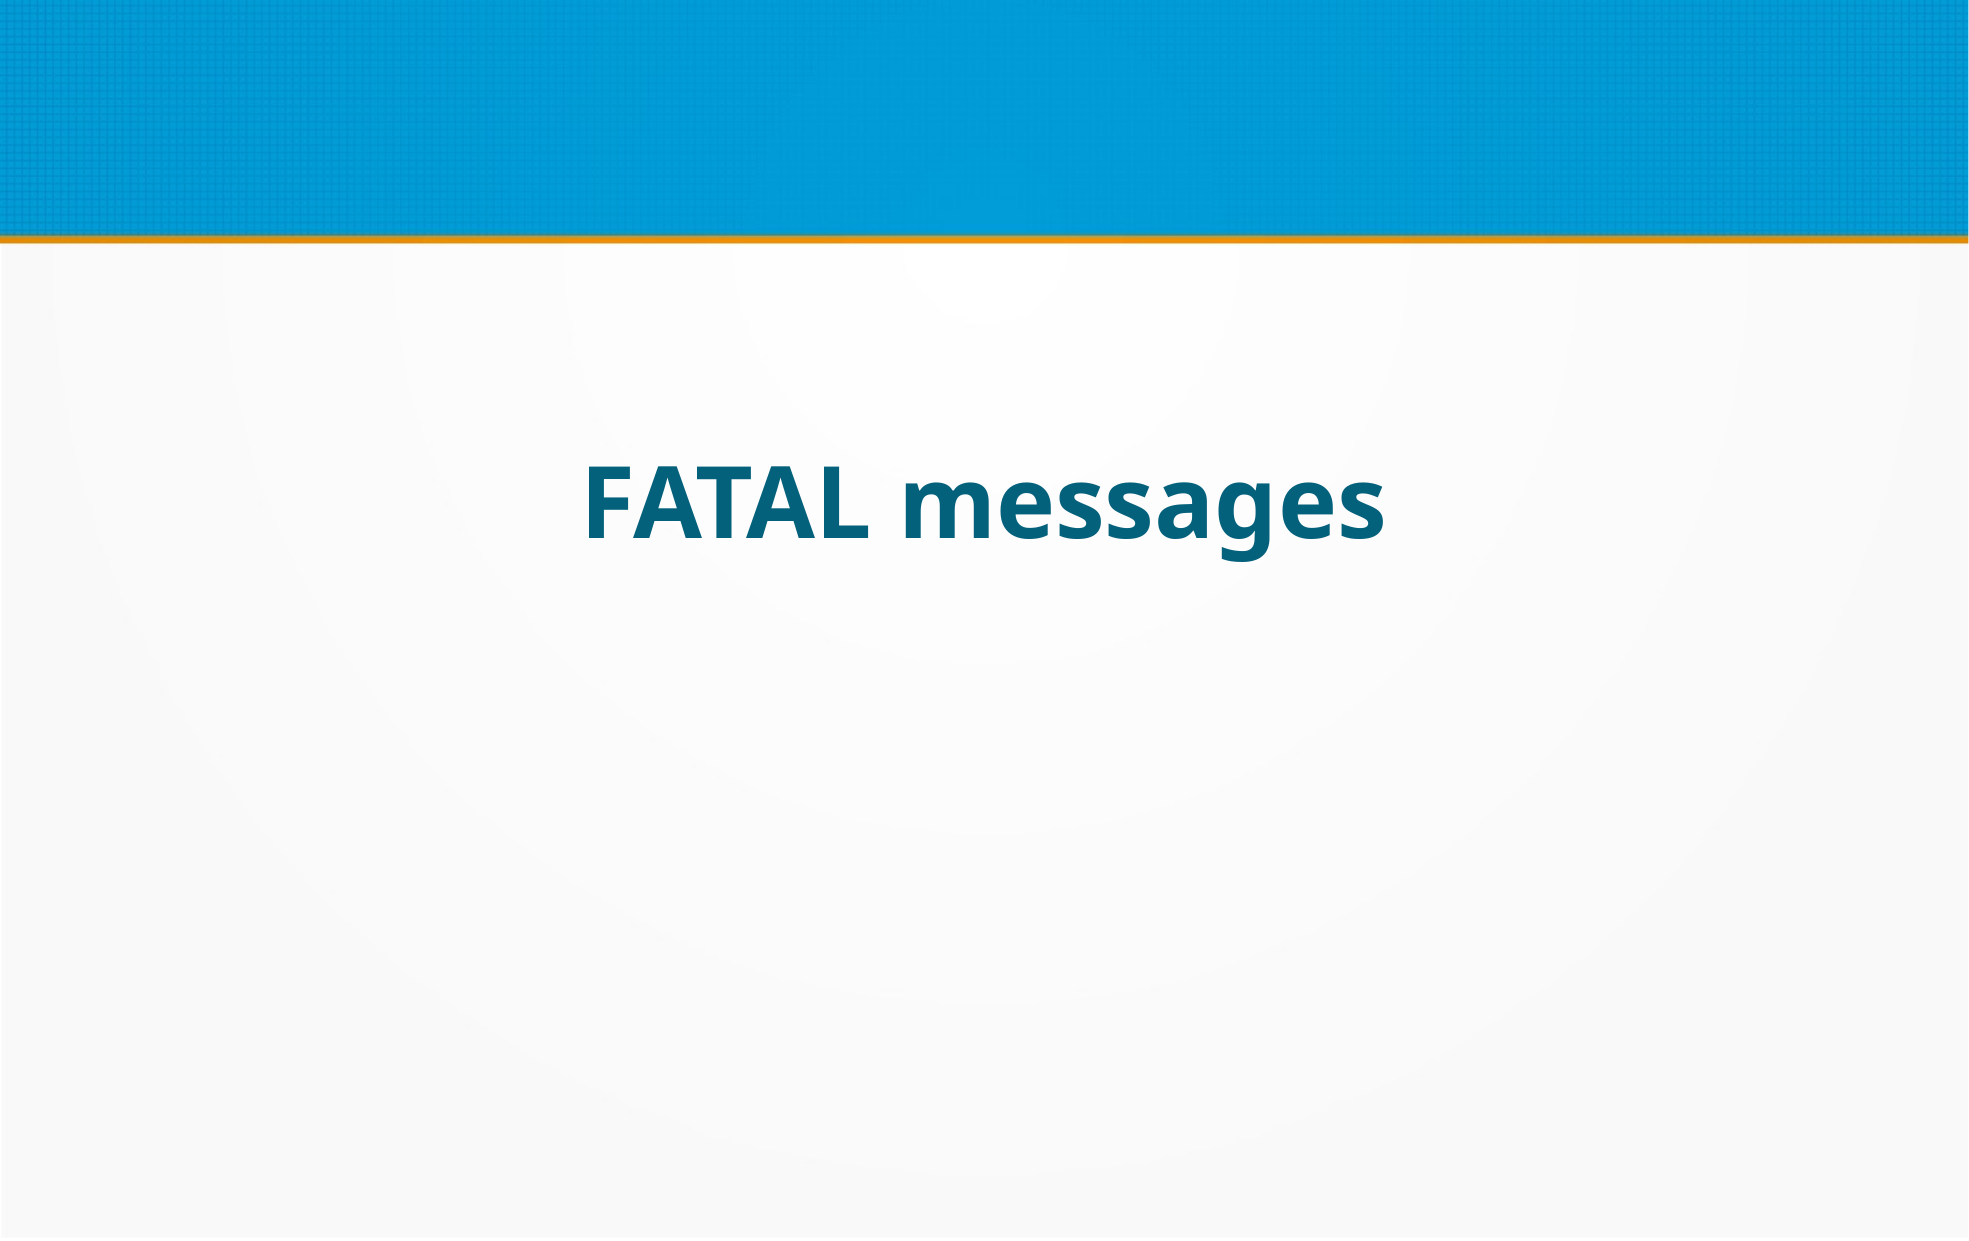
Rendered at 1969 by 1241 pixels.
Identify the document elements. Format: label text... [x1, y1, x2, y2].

picture [0, 233, 1969, 1241]
subtitle FATAL messages [98, 19, 1870, 980]
